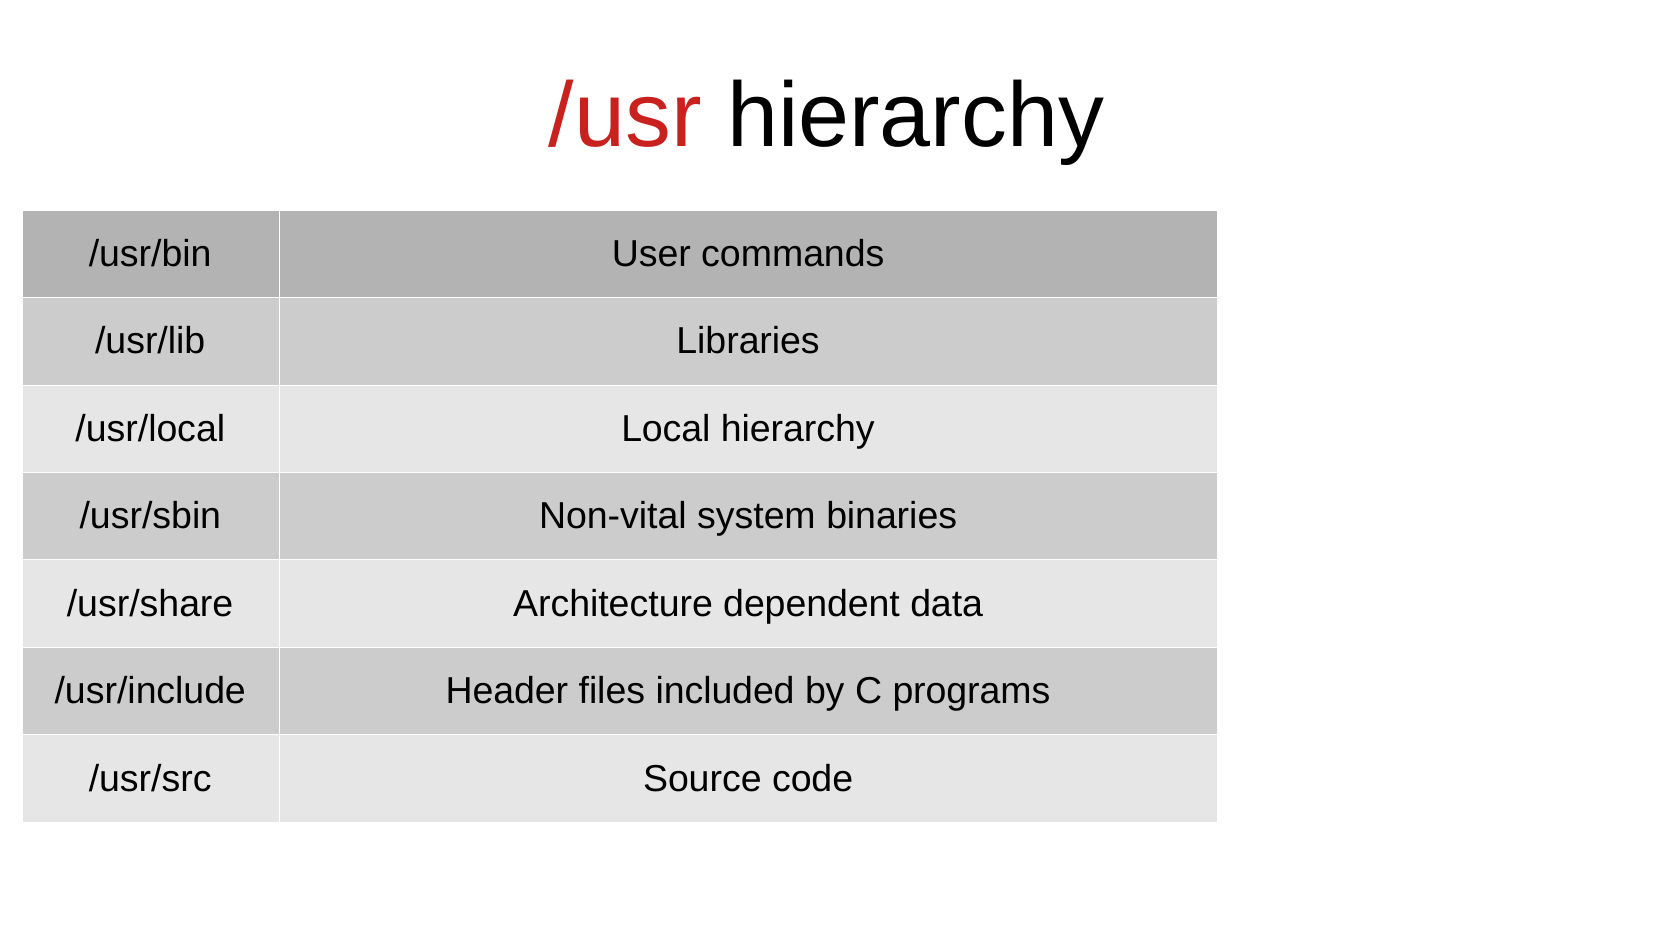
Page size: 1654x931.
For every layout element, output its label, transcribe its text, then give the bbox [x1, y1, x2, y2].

table_cell /usr/sbin [23, 473, 279, 559]
table_cell Header files included by C programs [280, 648, 1217, 734]
table_cell /usr/src [23, 735, 279, 822]
table_cell Local hierarchy [280, 386, 1217, 472]
table_header /usr/bin [23, 211, 279, 297]
table_cell Non-vital system binaries [280, 473, 1217, 559]
table_cell Source code [280, 735, 1217, 822]
table_cell /usr/lib [23, 298, 279, 385]
table_cell Architecture dependent data [280, 560, 1217, 647]
table_cell /usr/share [23, 560, 279, 647]
table_cell /usr/local [23, 386, 279, 472]
title /usr hierarchy [82, 37, 1571, 193]
table_header User commands [280, 211, 1217, 297]
table_cell /usr/include [23, 648, 279, 734]
table_cell Libraries [280, 298, 1217, 385]
